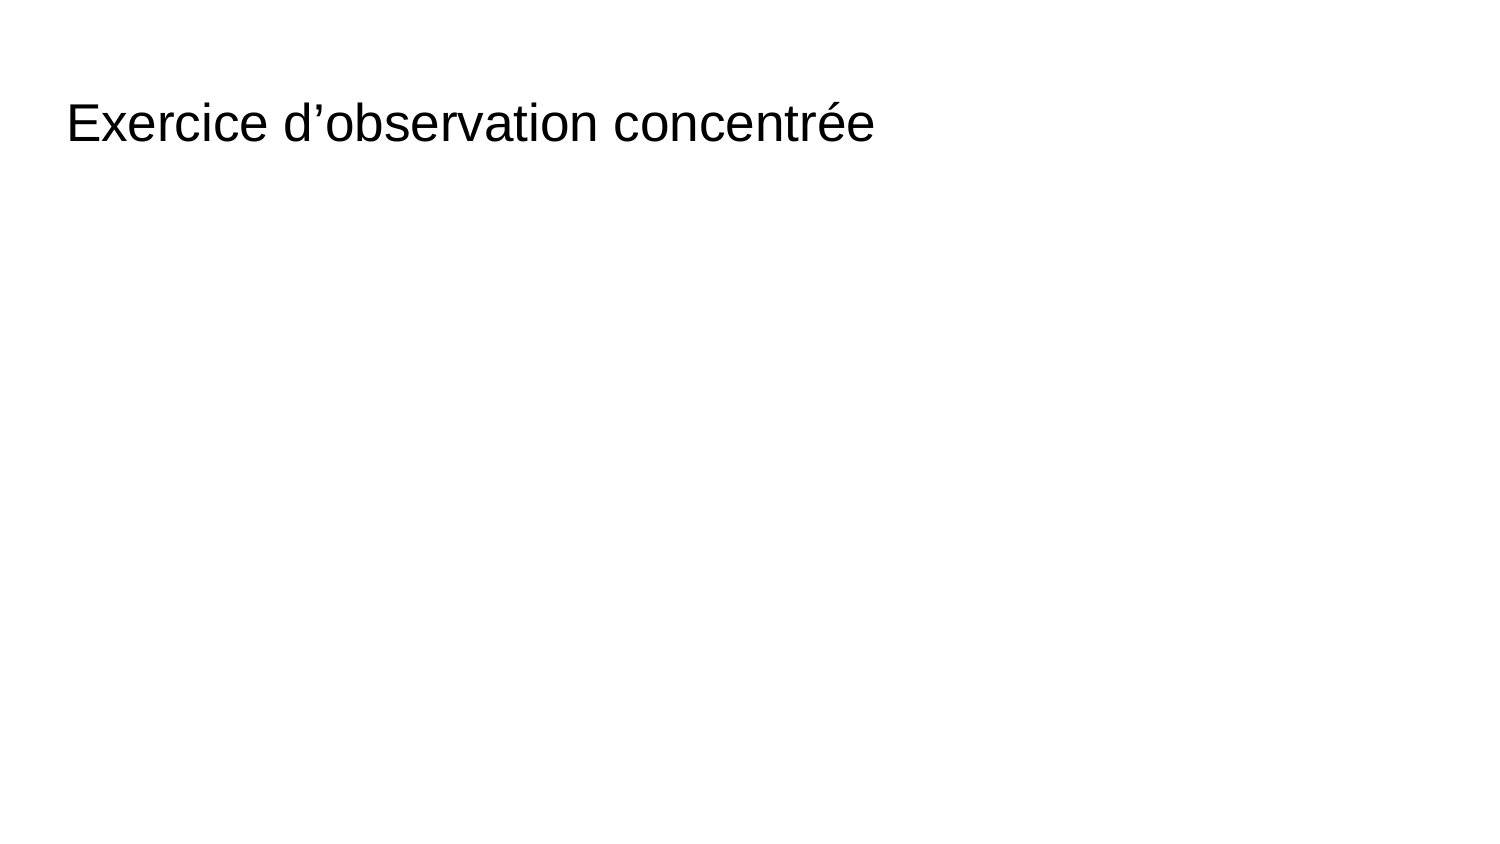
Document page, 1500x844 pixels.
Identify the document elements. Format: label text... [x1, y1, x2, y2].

title Exercice d’observation concentrée [51, 72, 1449, 167]
